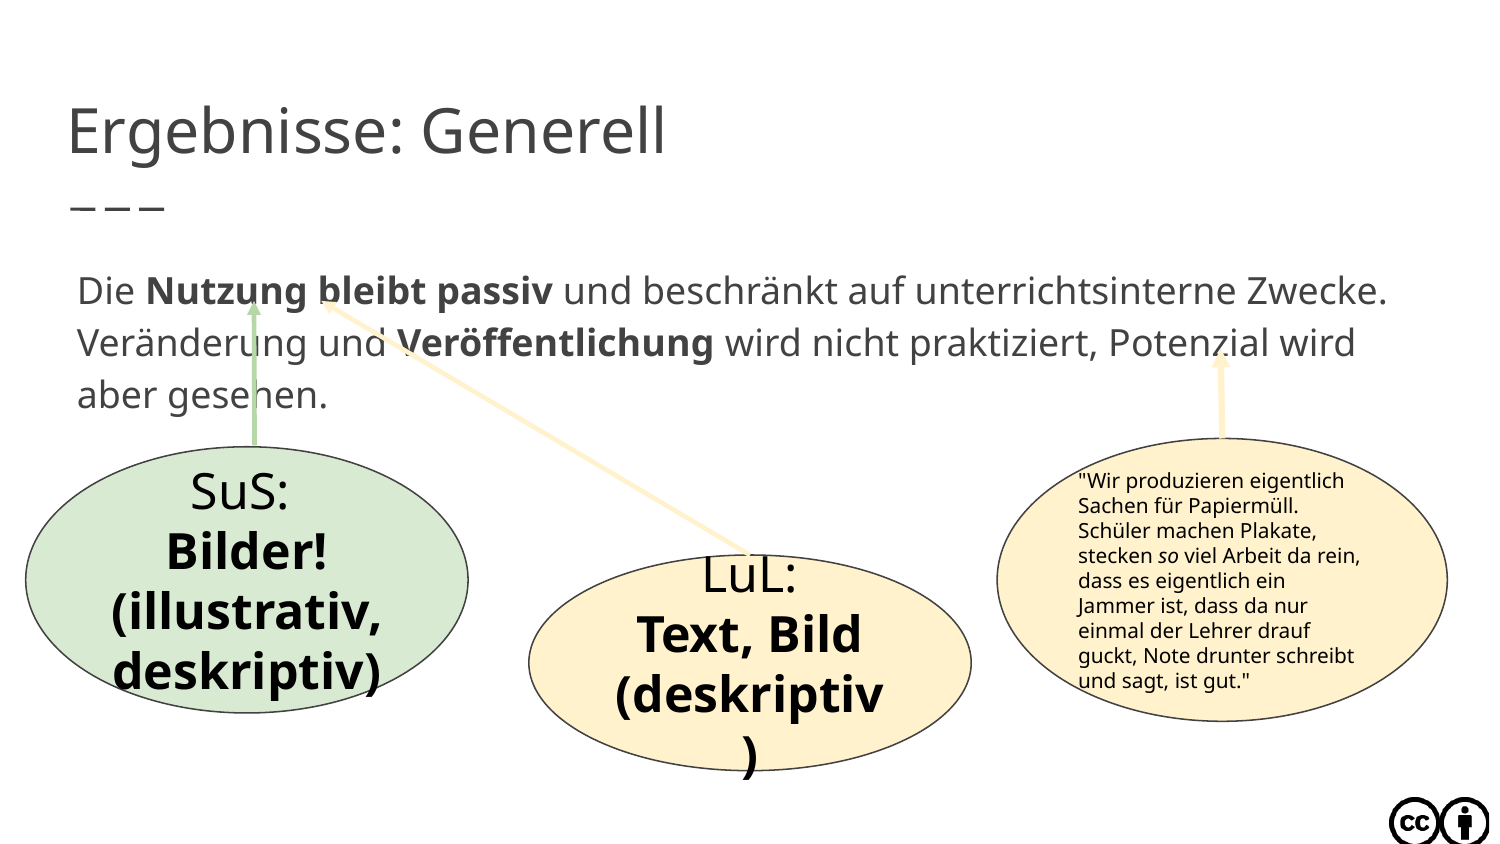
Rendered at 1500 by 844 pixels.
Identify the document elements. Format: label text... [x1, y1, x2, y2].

text_box "Wir produzieren eigentlich Sachen für Papiermüll. Schüler machen Plakate, stecken so viel Arbeit da rein, dass es eigentlich ein Jammer ist, dass da nur einmal der Lehrer drauf guckt, Note drunter schreibt und sagt, ist gut." [997, 438, 1448, 722]
text_box SuS: Bilder! (illustrativ, deskriptiv) [25, 446, 469, 713]
text_box LuL: Text, Bild (deskriptiv) [528, 555, 972, 771]
picture [1389, 797, 1490, 844]
list Die Nutzung bleibt passiv und beschränkt auf unterrichtsinterne Zwecke. Veränderung und Veröffentlichung wird nicht praktiziert, Potenzial wird aber gesehen. [61, 245, 1460, 755]
title Ergebnisse: Generell [51, 61, 1449, 182]
